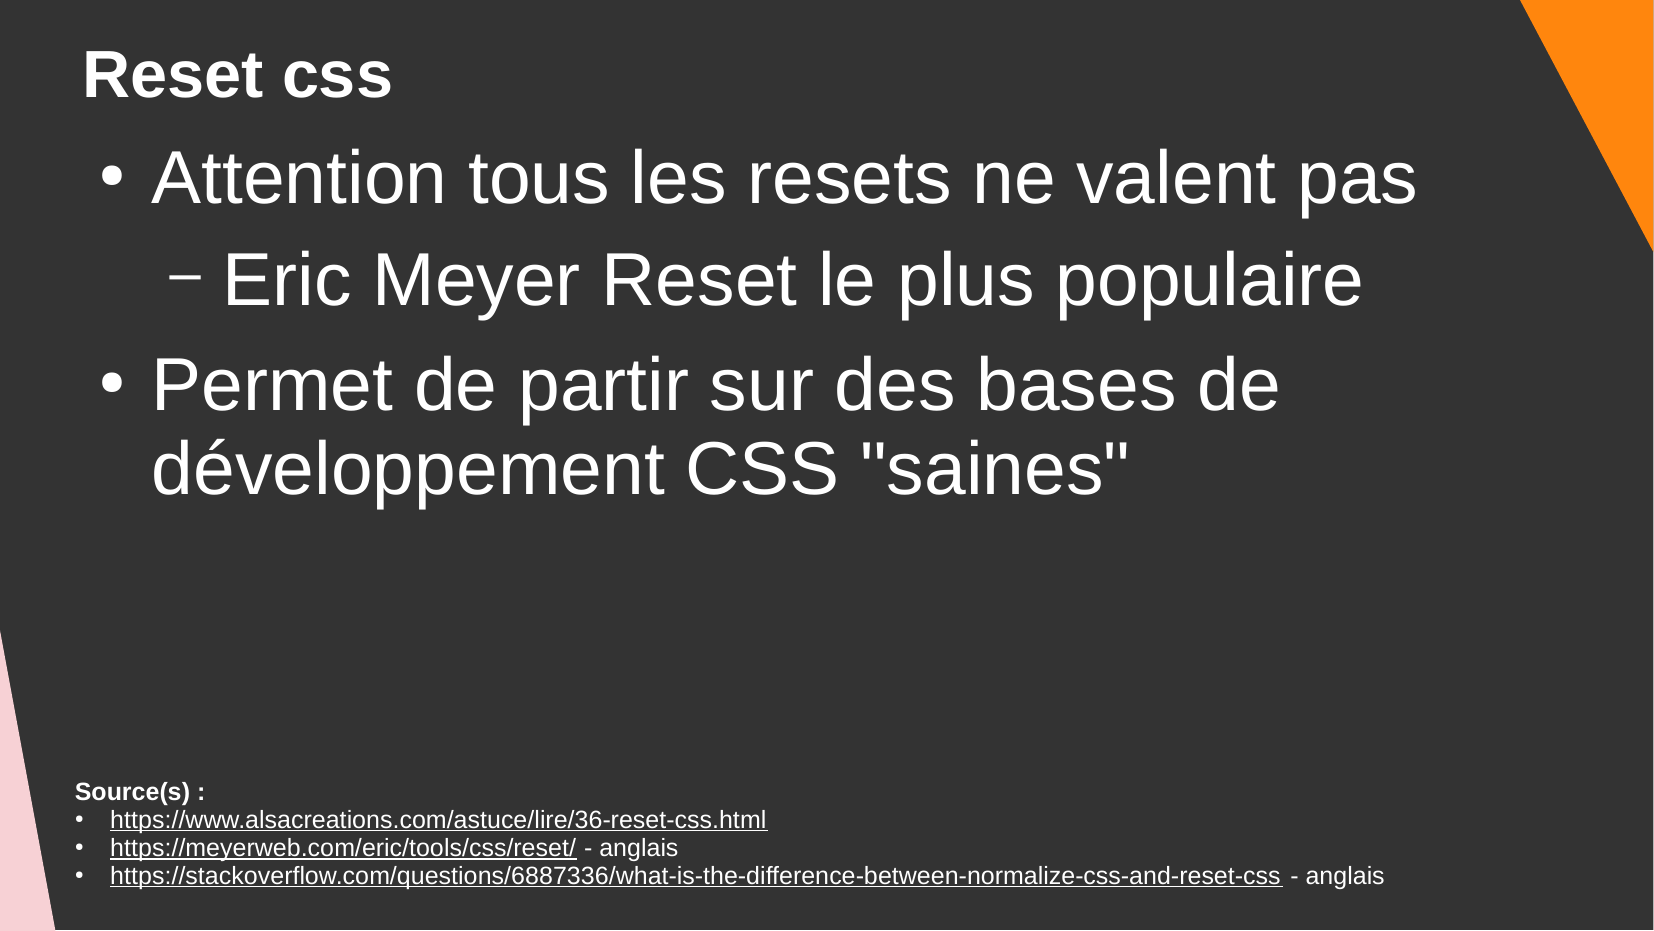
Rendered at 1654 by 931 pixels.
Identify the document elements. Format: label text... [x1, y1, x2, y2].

title Reset css [82, 37, 1571, 114]
list Attention tous les resets ne valent pas Eric Meyer Reset le plus populaire Permet de partir sur des bases de développement CSS "saines" [80, 135, 1605, 727]
text_box Source(s) : https://www.alsacreations.com/astuce/lire/36-reset-css.html https://meyerweb.com/eric/tools/css/reset/ - anglais https://stackoverflow.com/questions/6887336/what-is-the-difference-between-normalize-css-and-reset-css - anglais [60, 770, 1546, 926]
text_box [0, 630, 56, 931]
text_box [1520, 0, 1654, 254]
